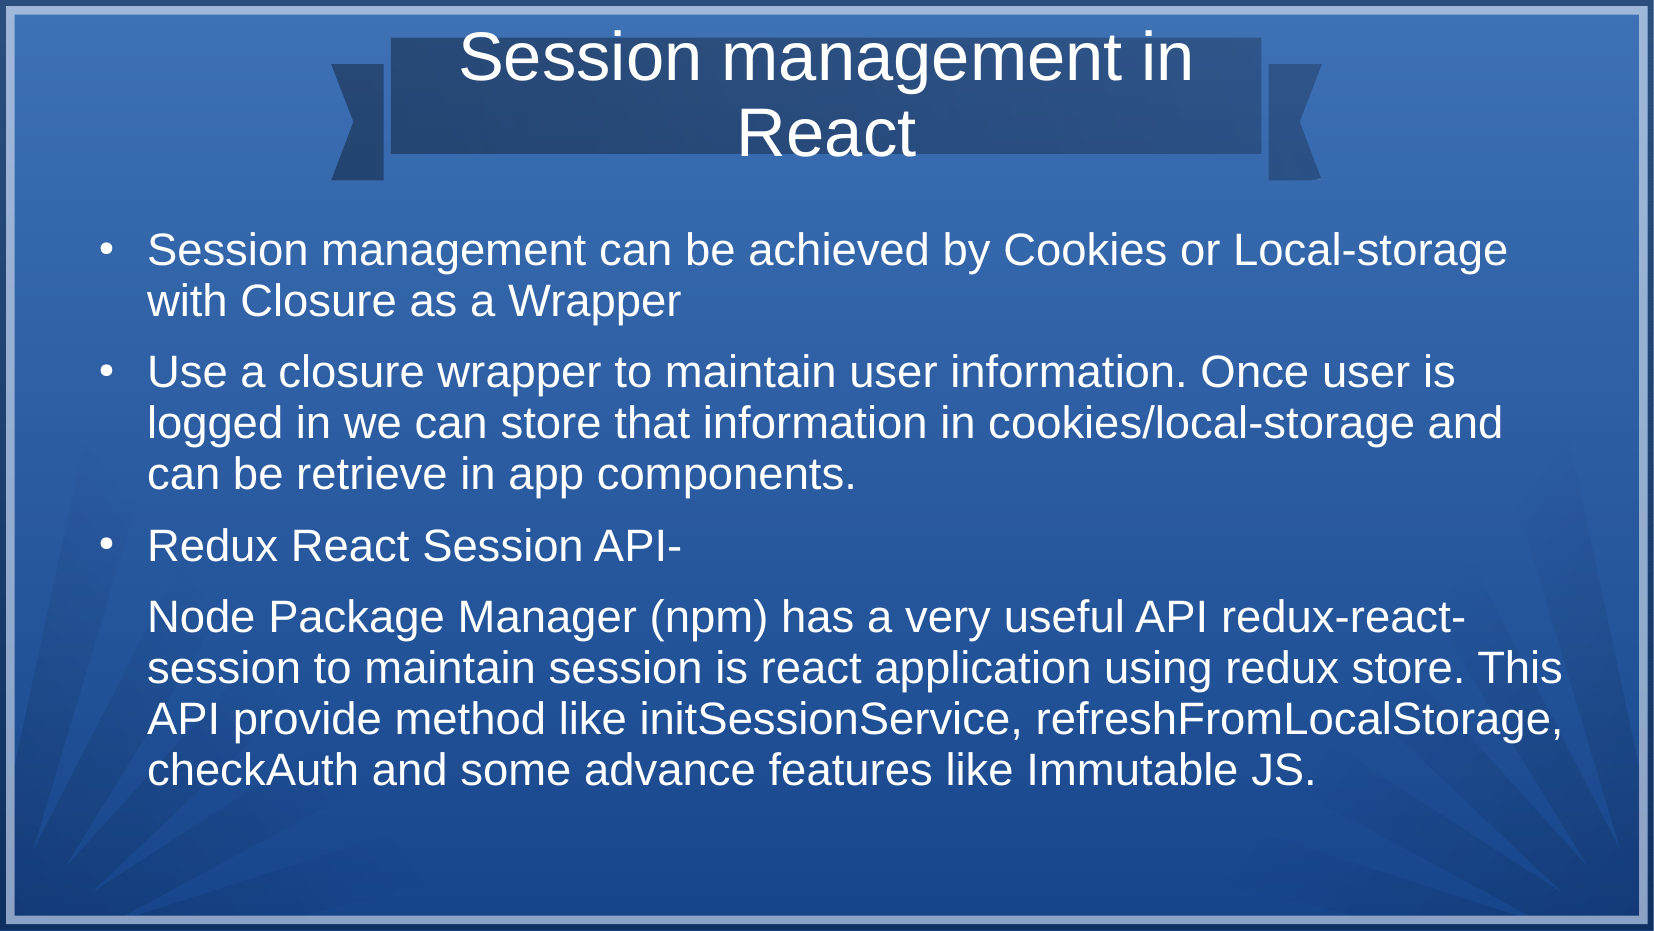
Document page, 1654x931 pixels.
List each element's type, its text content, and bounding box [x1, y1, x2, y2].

list Session management can be achieved by Cookies or Local-storage with Closure as a Wrapper Use a closure wrapper to maintain user information. Once user is logged in we can store that information in cookies/local-storage and can be retrieve in app components. Redux React Session API- Node Package Manager (npm) has a very useful API redux-react-session to maintain session is react application using redux store. This API provide method like initSessionService, refreshFromLocalStorage, checkAuth and some advance features like Immutable JS. [82, 224, 1571, 848]
title Session management in React [389, 17, 1264, 172]
